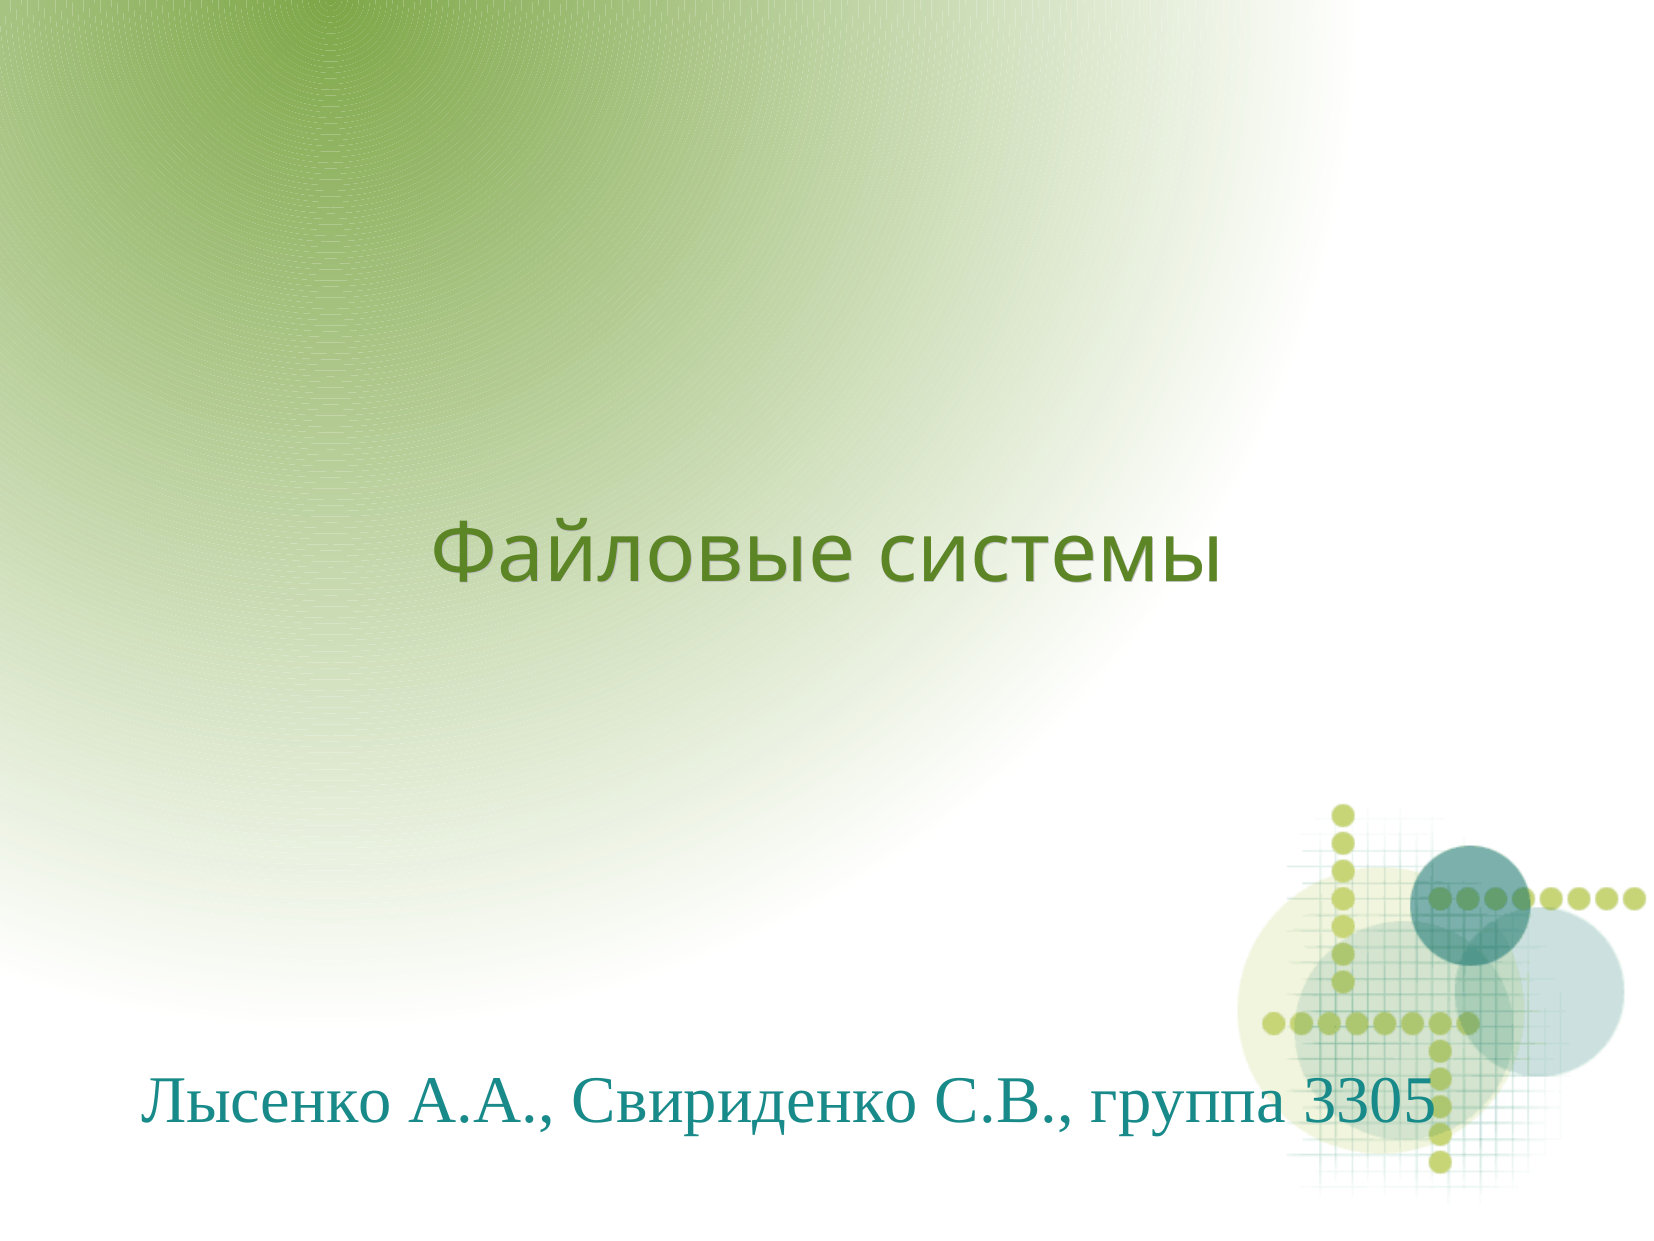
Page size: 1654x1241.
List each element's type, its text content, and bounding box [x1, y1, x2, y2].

title Файловые системы [121, 445, 1534, 653]
picture [1224, 792, 1654, 1211]
list Лысенко А.А., Свириденко С.В., группа 3305 [123, 1062, 1536, 1241]
